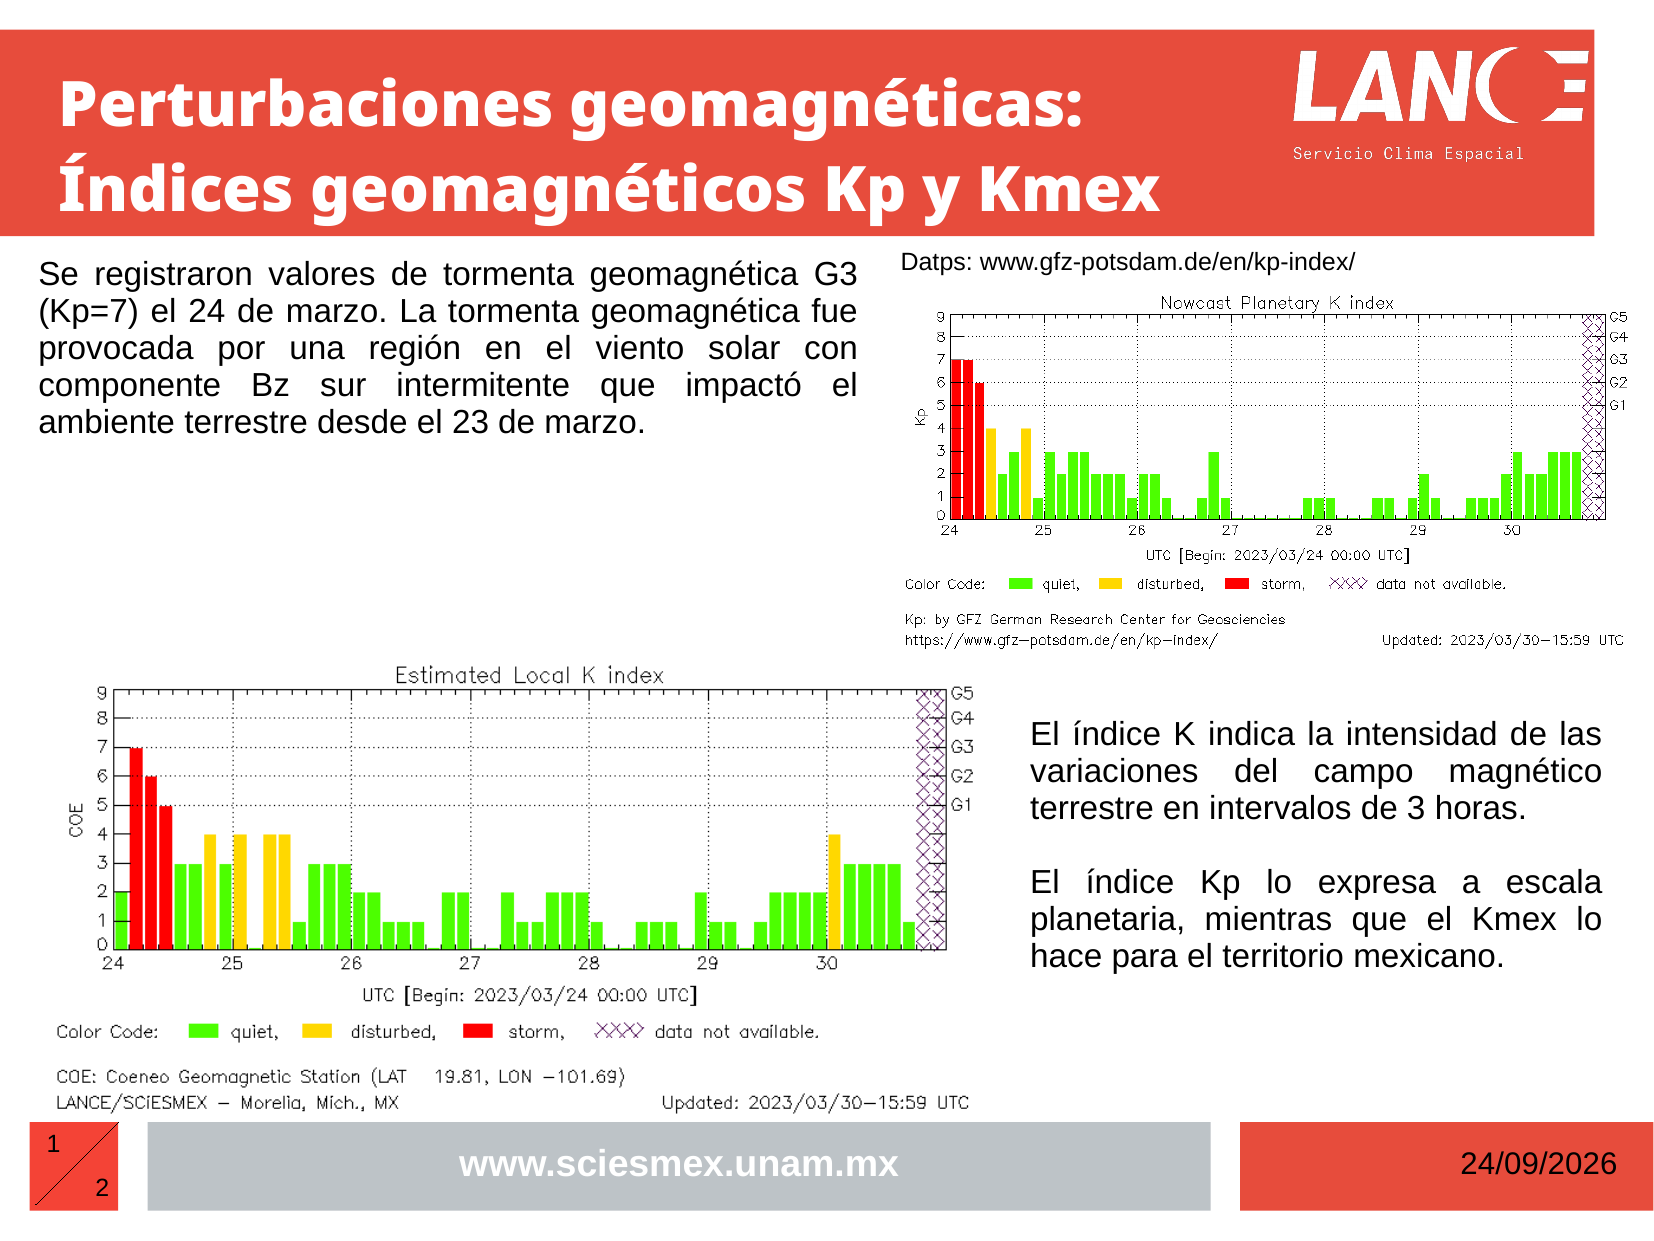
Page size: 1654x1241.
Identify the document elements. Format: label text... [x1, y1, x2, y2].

text_box <número> [31, 1122, 176, 1170]
text_box El índice K indica la intensidad de las variaciones del campo magnético terrestre en intervalos de 3 horas. El índice Kp lo expresa a escala planetaria, mientras que el Kmex lo hace para el territorio mexicano. [1015, 707, 1619, 1052]
picture [47, 277, 1642, 1116]
title Perturbaciones geomagnéticas: Índices geomagnéticos Kp y Kmex [59, 59, 1312, 207]
text_box Se registraron valores de tormenta geomagnética G3 (Kp=7) el 24 de marzo. La tormenta geomagnética fue provocada por una región en el viento solar con componente Bz sur intermitente que impactó el ambiente terrestre desde el 23 de marzo. [23, 248, 875, 650]
text_box www.sciesmex.unam.mx [153, 1122, 1205, 1205]
text_box Datps: www.gfz-potsdam.de/en/kp-index/ [885, 240, 1654, 284]
text_box 2 [35, 1151, 125, 1209]
text_box 30/03/2023 [1424, 1122, 1654, 1205]
picture [1293, 47, 1589, 162]
